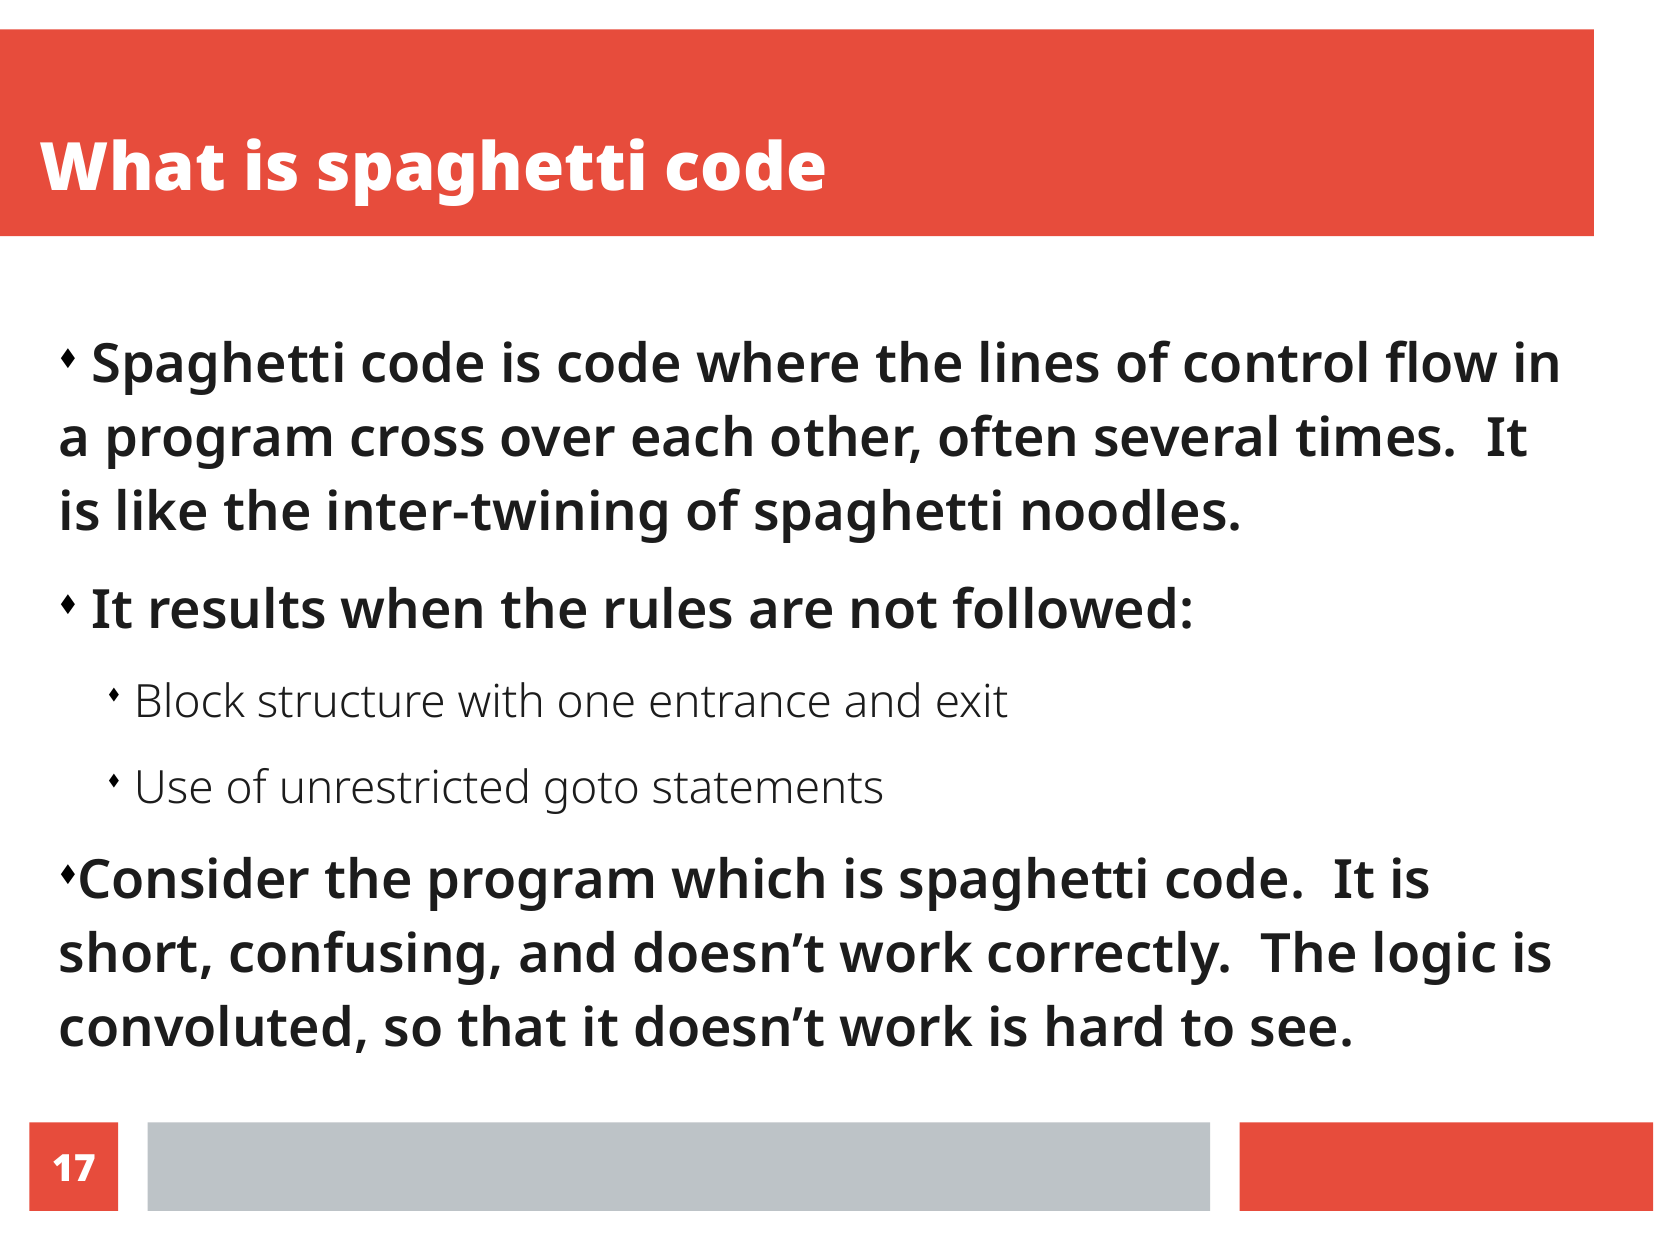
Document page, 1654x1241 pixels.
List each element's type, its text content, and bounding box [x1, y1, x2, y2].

title What is spaghetti code [40, 62, 1576, 211]
list Spaghetti code is code where the lines of control flow in a program cross over each other, often several times. It is like the inter-twining of spaghetti noodles. It results when the rules are not followed: Block structure with one entrance and exit Use of unrestricted goto statements Consider the program which is spaghetti code. It is short, confusing, and doesn’t work correctly. The logic is convoluted, so that it doesn’t work is hard to see. [58, 324, 1565, 1093]
